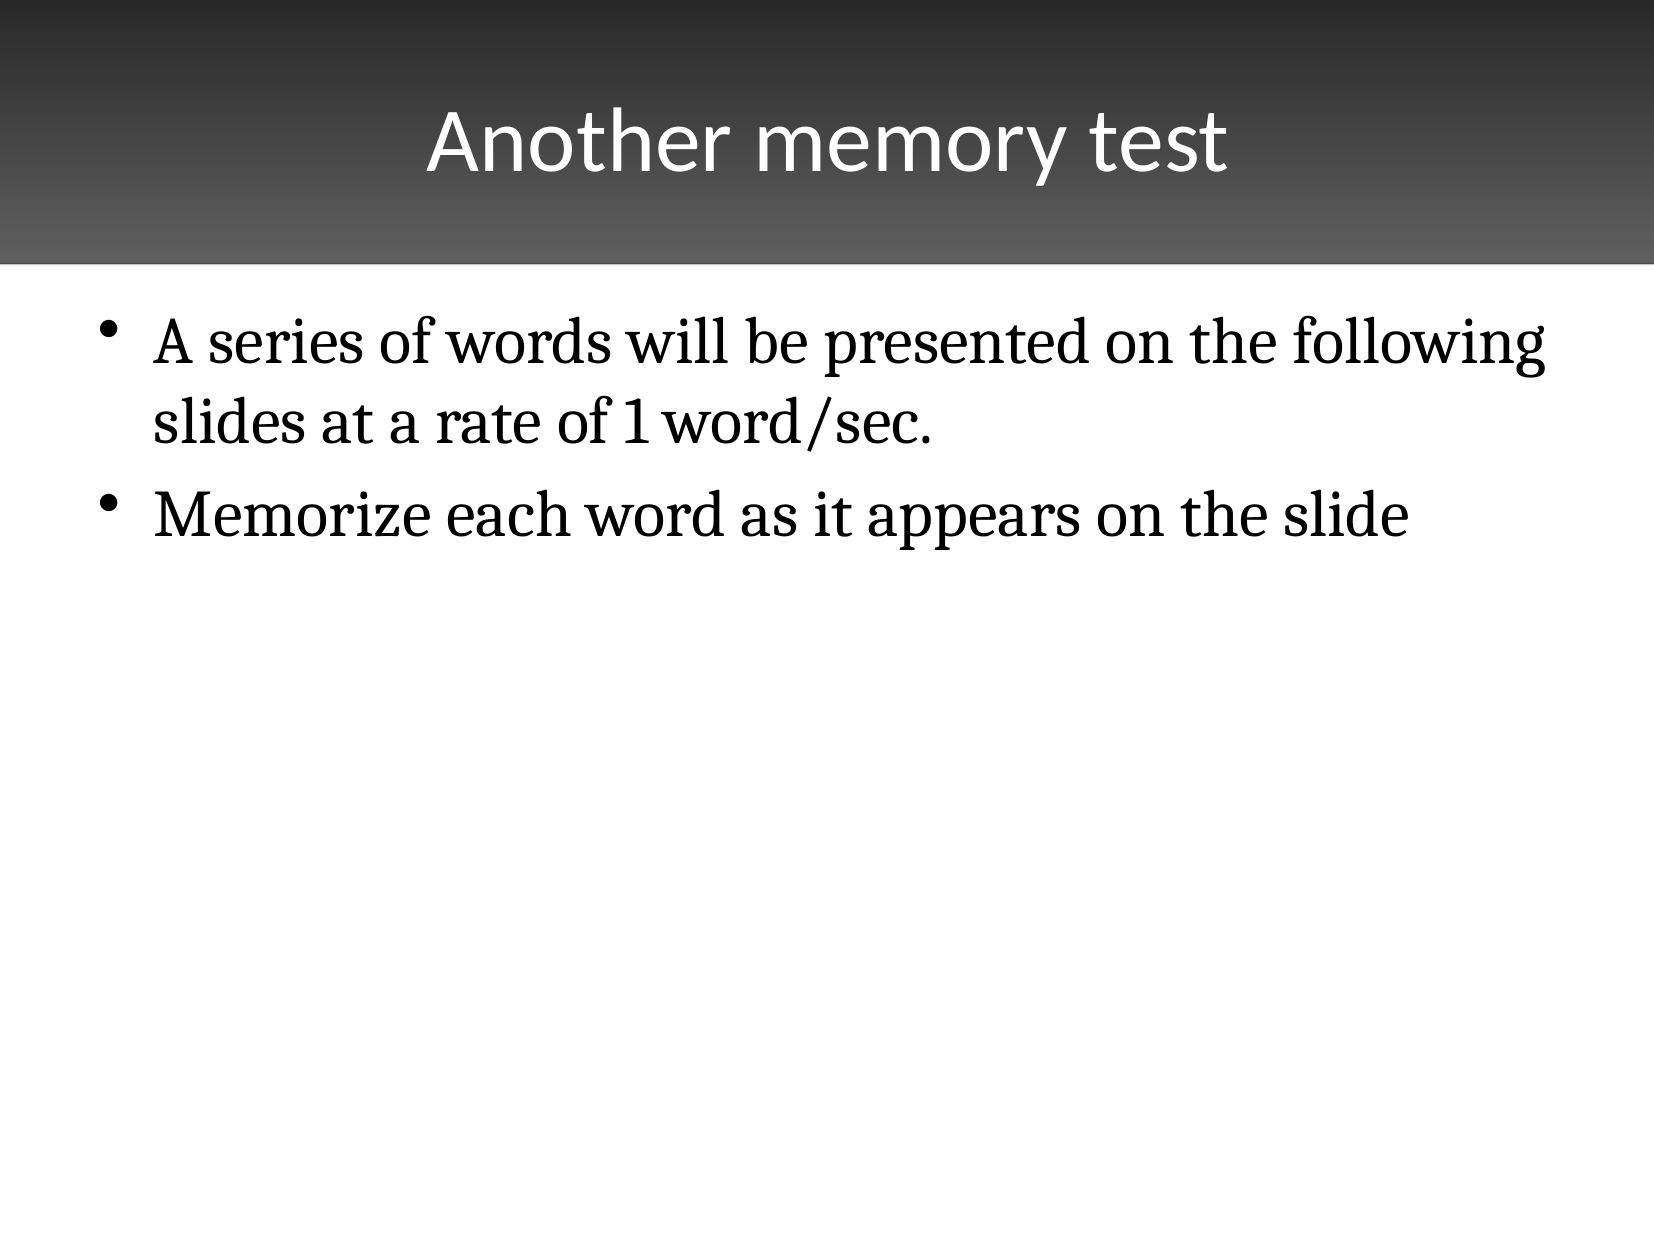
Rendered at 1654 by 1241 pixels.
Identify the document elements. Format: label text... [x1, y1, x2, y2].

list A series of words will be presented on the following slides at a rate of 1 word/sec. Memorize each word as it appears on the slide [82, 289, 1571, 1108]
title Another memory test [84, 26, 1573, 243]
